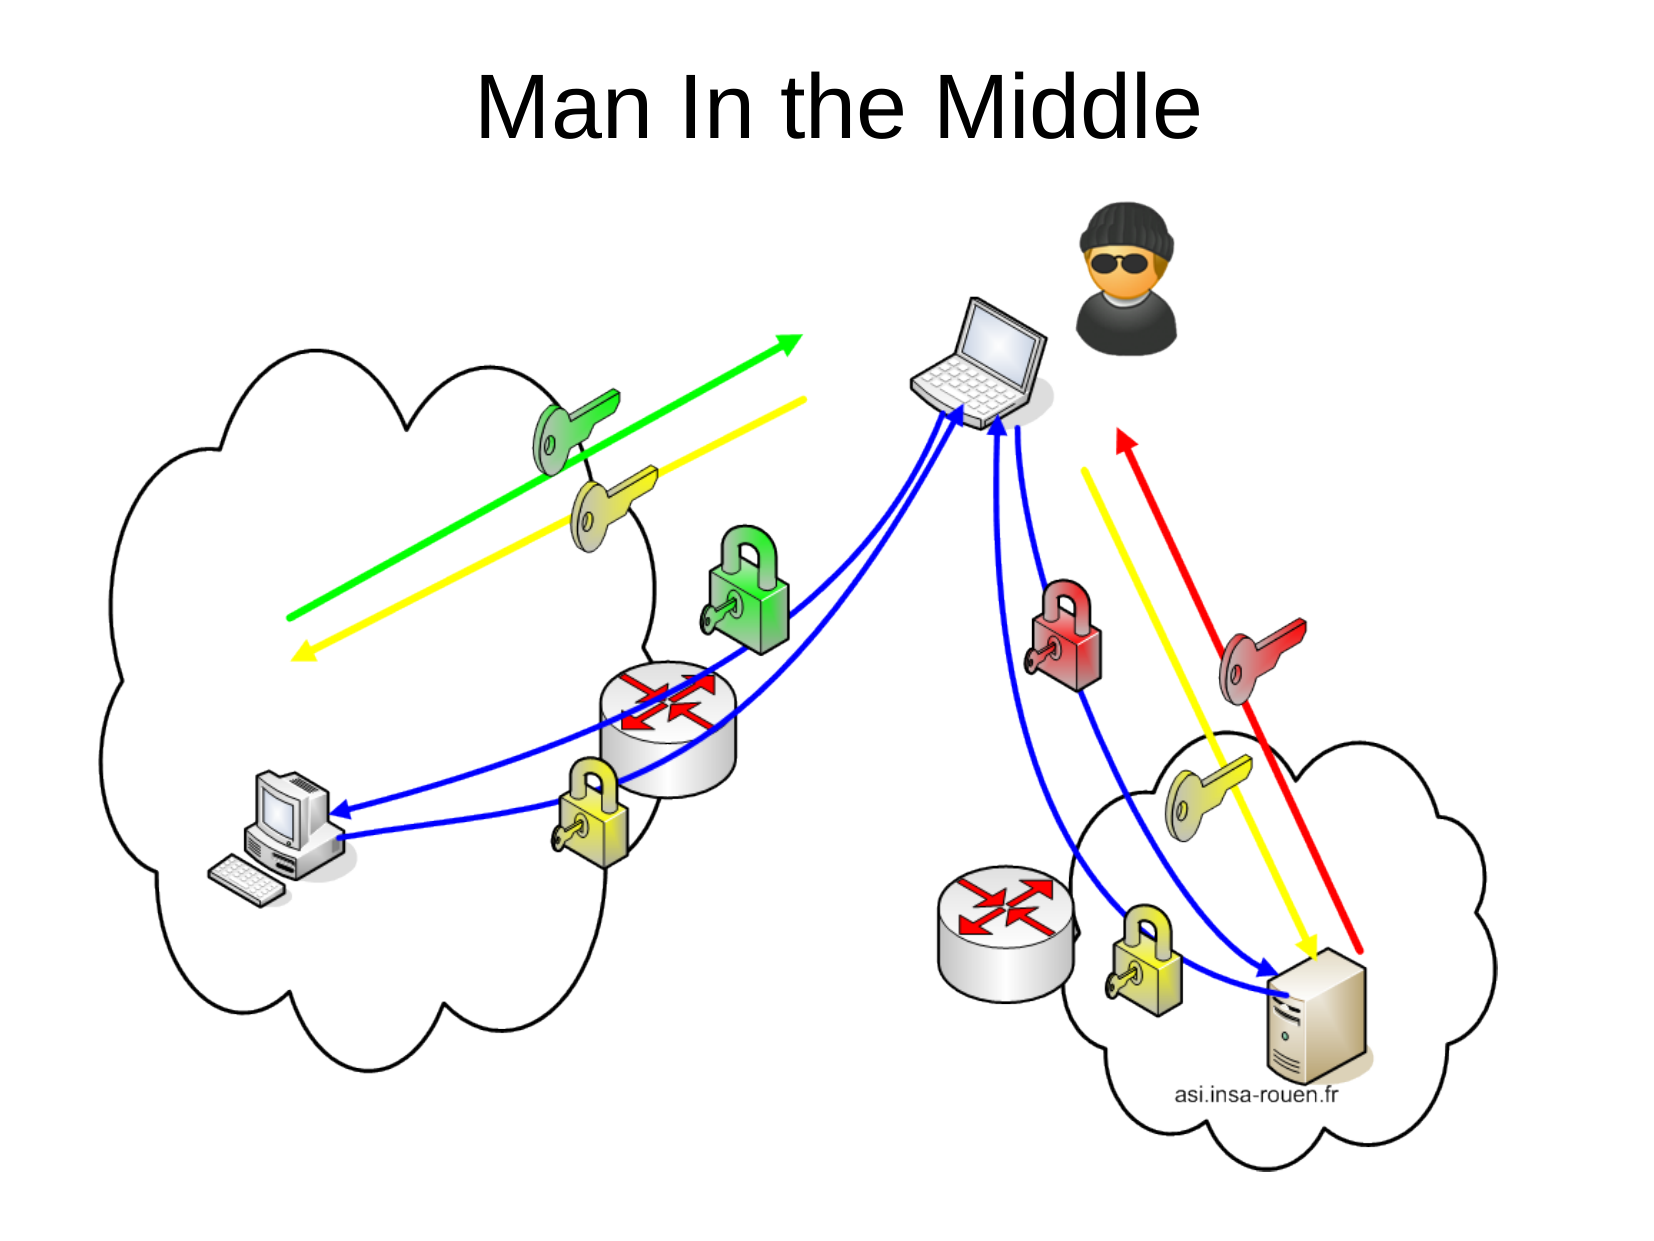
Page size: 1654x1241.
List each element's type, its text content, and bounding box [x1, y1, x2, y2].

picture [98, 197, 1498, 1172]
title Man In the Middle [247, 32, 1433, 181]
